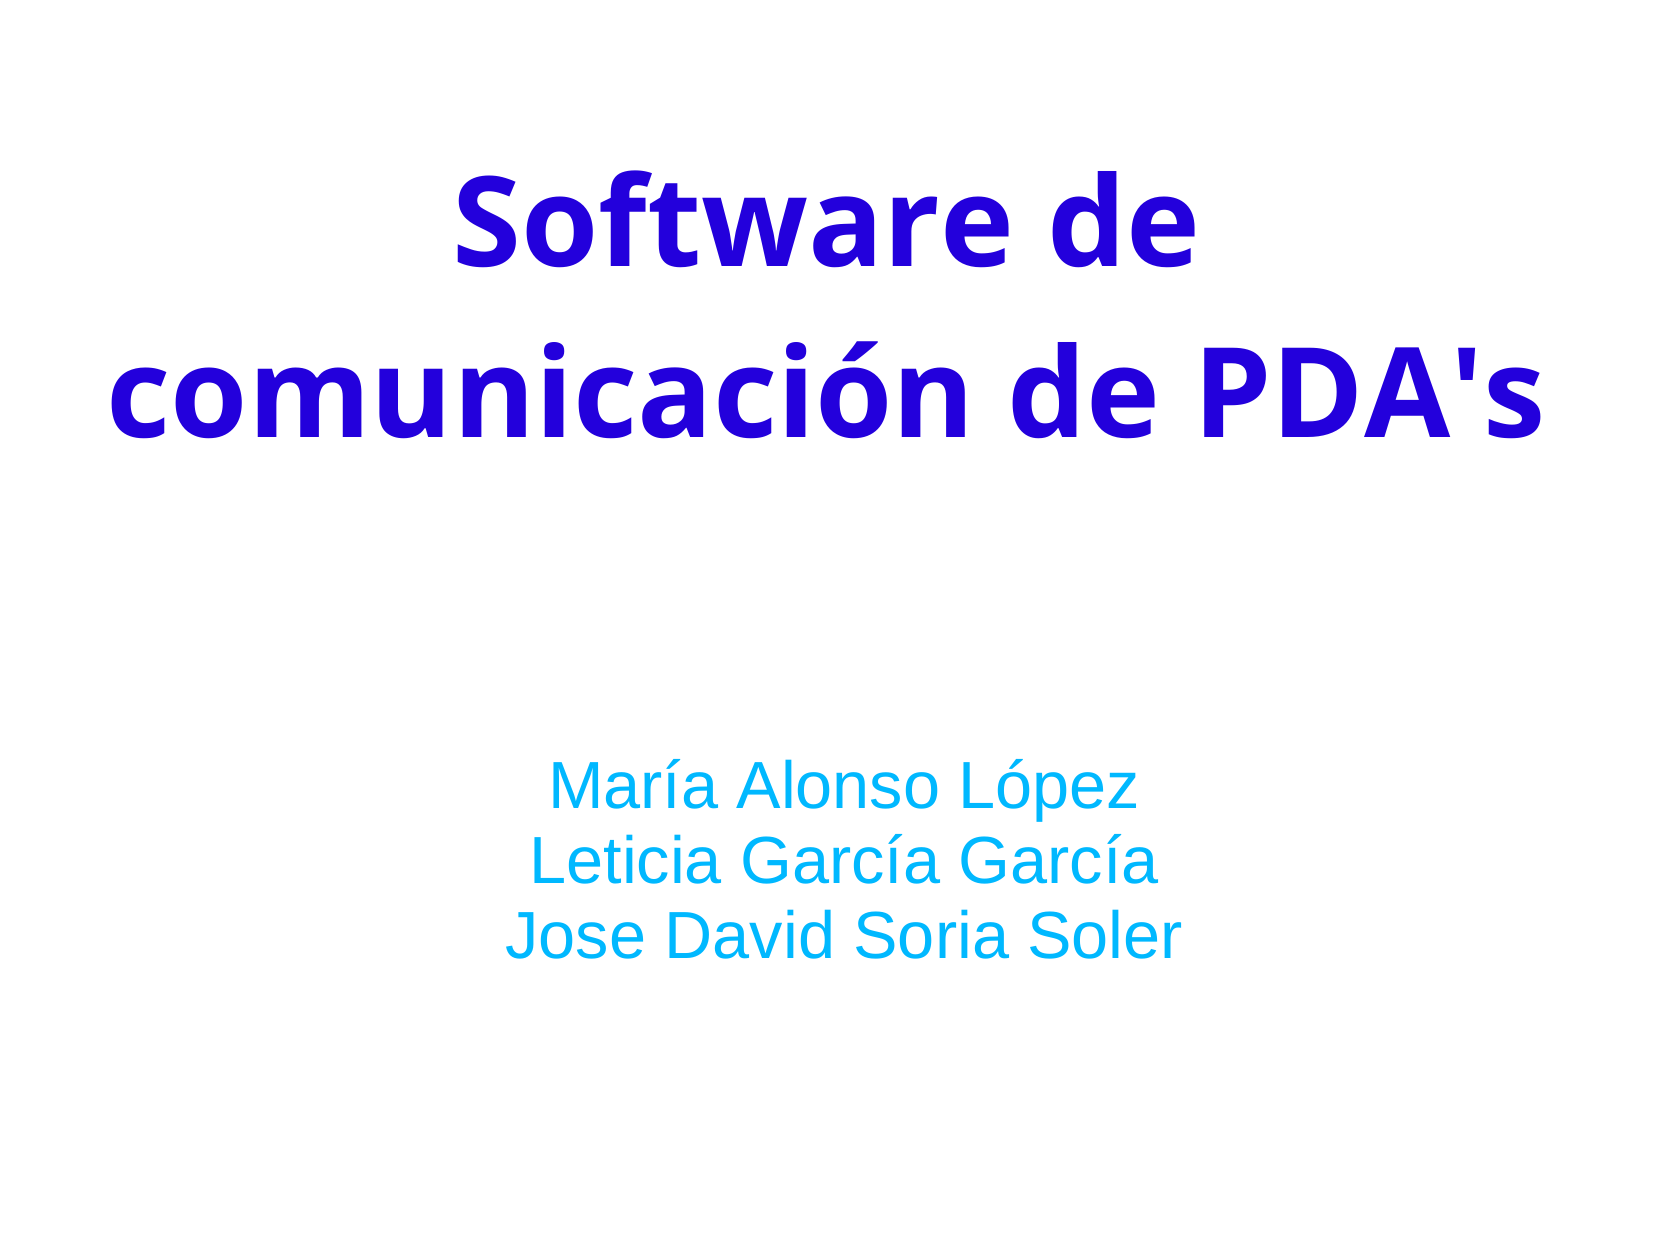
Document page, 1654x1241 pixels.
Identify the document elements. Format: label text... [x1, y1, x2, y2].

subtitle María Alonso López Leticia García García Jose David Soria Soler [82, 620, 1571, 1102]
title Software de comunicación de PDA's [82, 150, 1571, 457]
